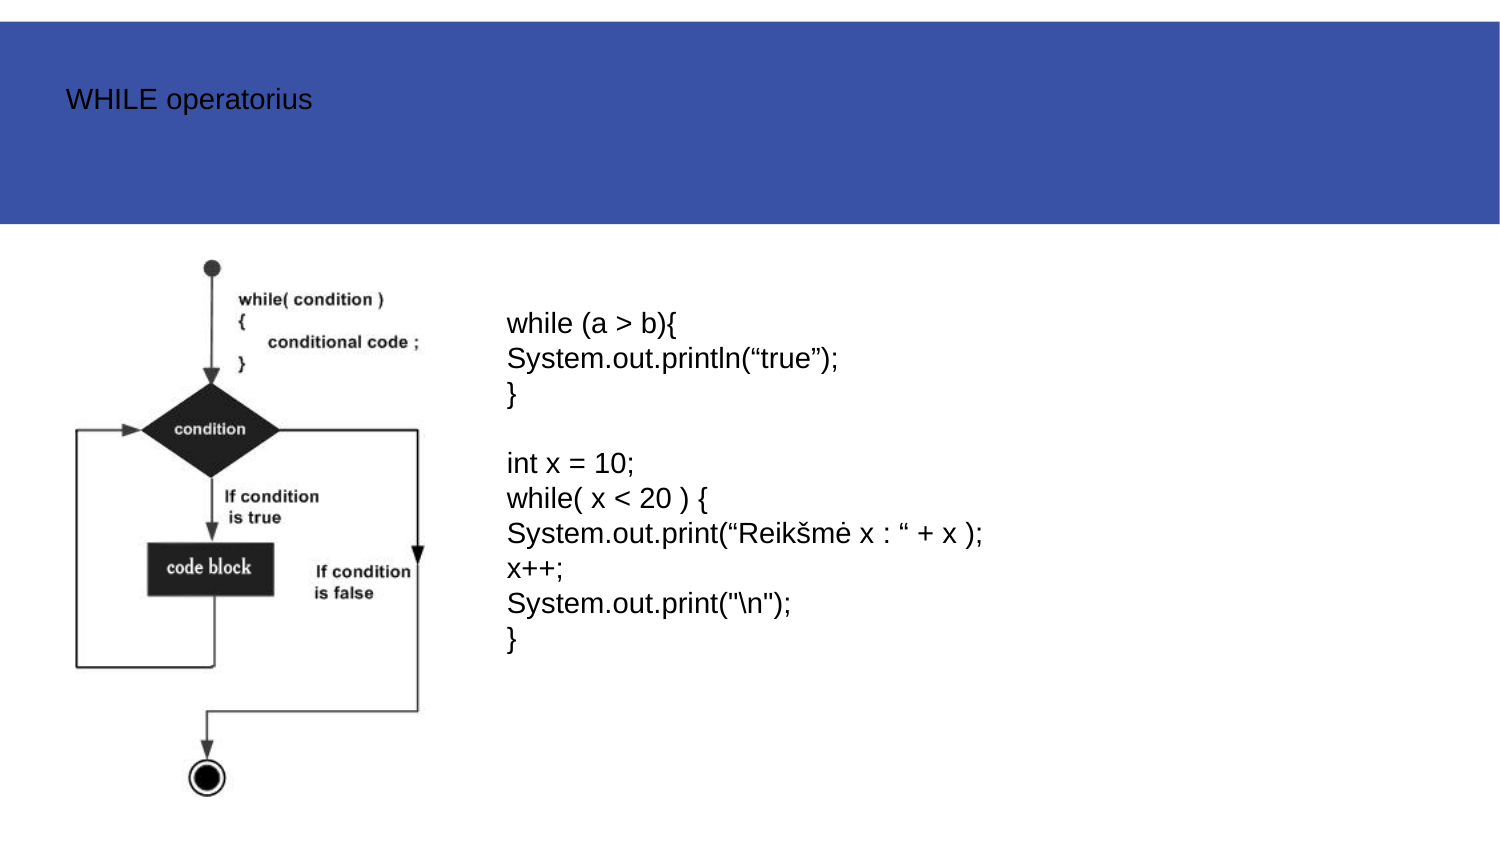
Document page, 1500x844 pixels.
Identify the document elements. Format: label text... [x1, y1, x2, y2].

list while (a > b){ System.out.println(“true”); } int x = 10; while( x < 20 ) { System.out.print(“Reikšmė x : “ + x ); x++; System.out.print("\n"); } [474, 296, 1449, 750]
title WHILE operatorius [51, 72, 1449, 167]
picture [75, 259, 425, 797]
